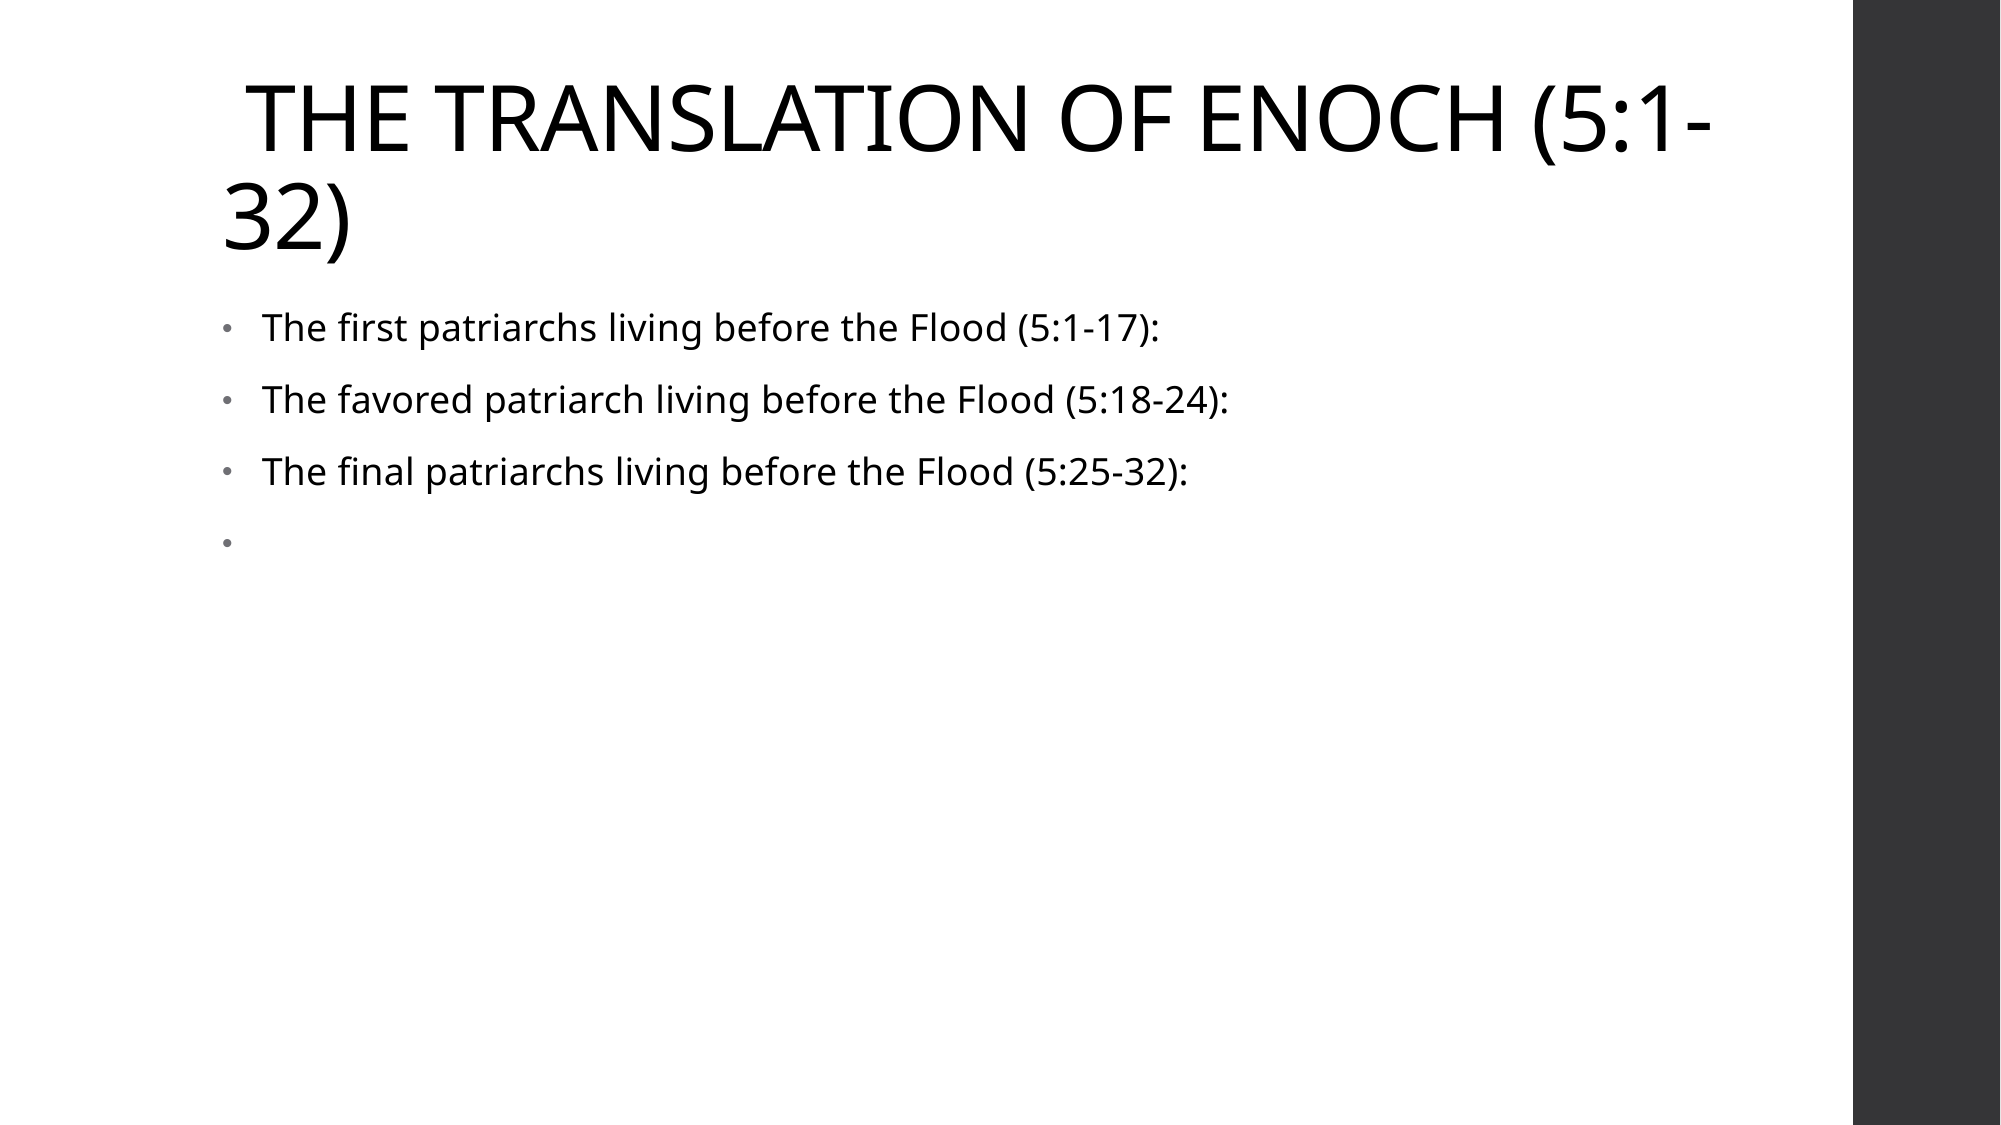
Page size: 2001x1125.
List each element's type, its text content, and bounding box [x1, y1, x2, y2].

title THE TRANSLATION OF ENOCH (5:1-32) [206, 60, 1797, 278]
list The first patriarchs living before the Flood (5:1-17): The favored patriarch living before the Flood (5:18-24): The final patriarchs living before the Flood (5:25-32): [206, 299, 1617, 1014]
